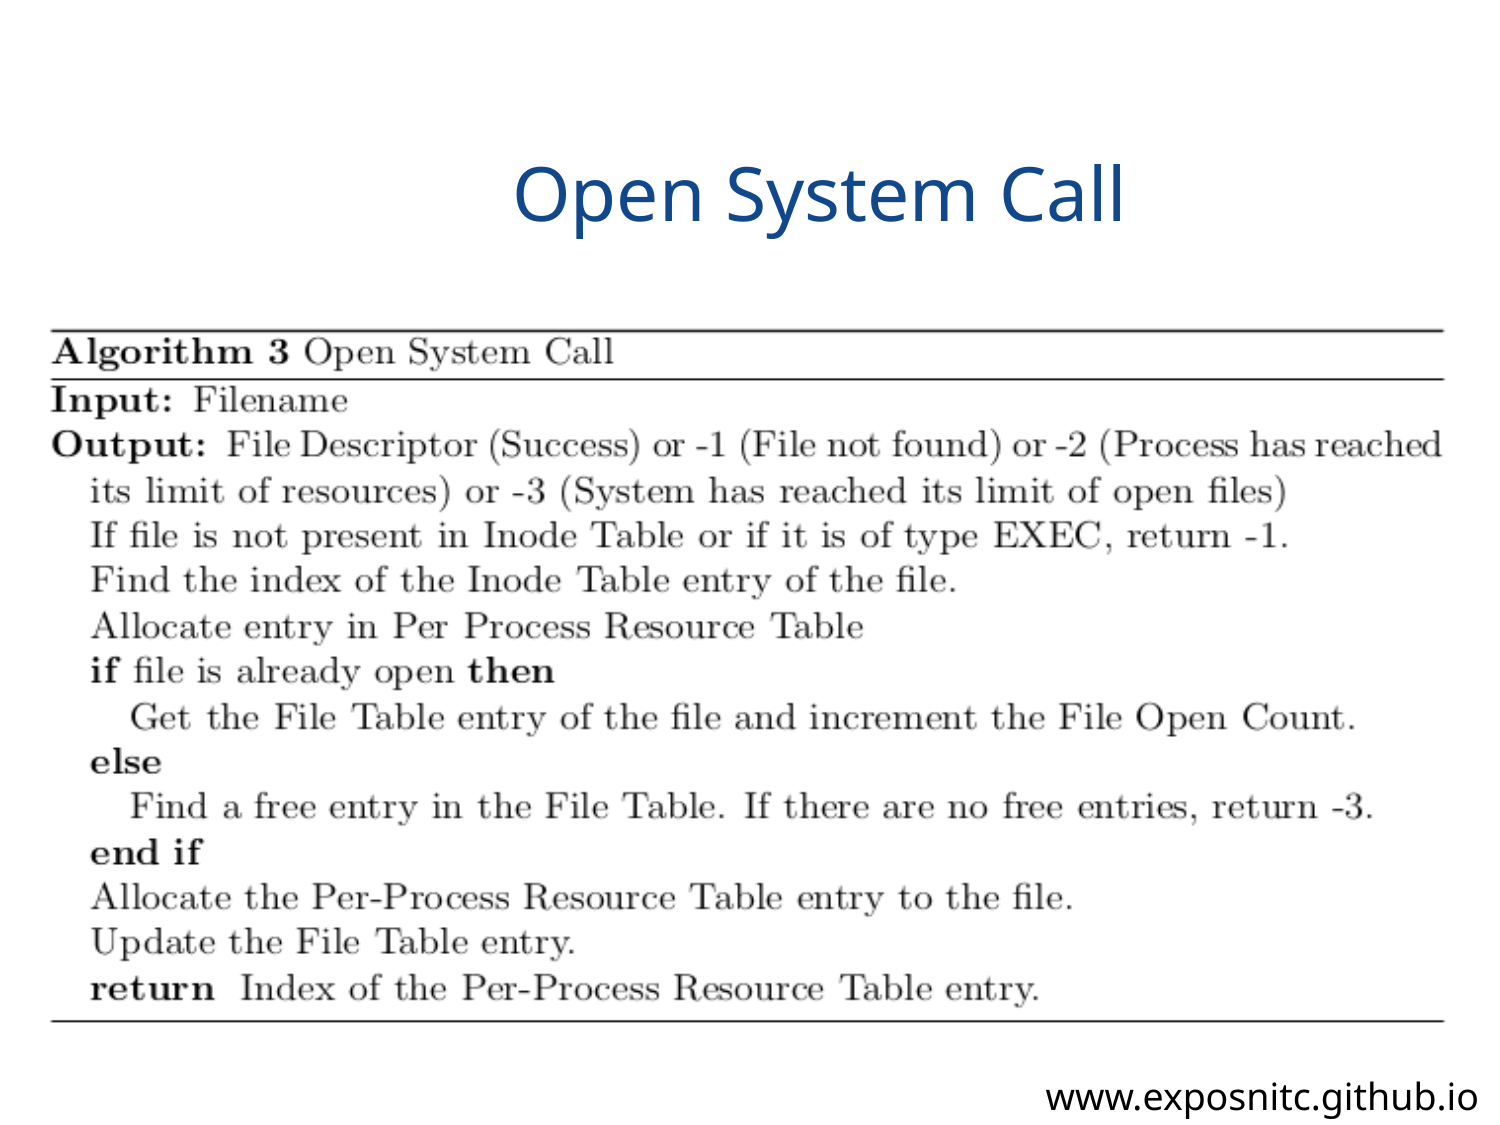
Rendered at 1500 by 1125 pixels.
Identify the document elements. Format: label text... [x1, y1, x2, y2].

text_box www.exposnitc.github.io [1025, 1065, 1500, 1125]
picture [37, 312, 1475, 1056]
title Open System Call [212, 125, 1428, 251]
